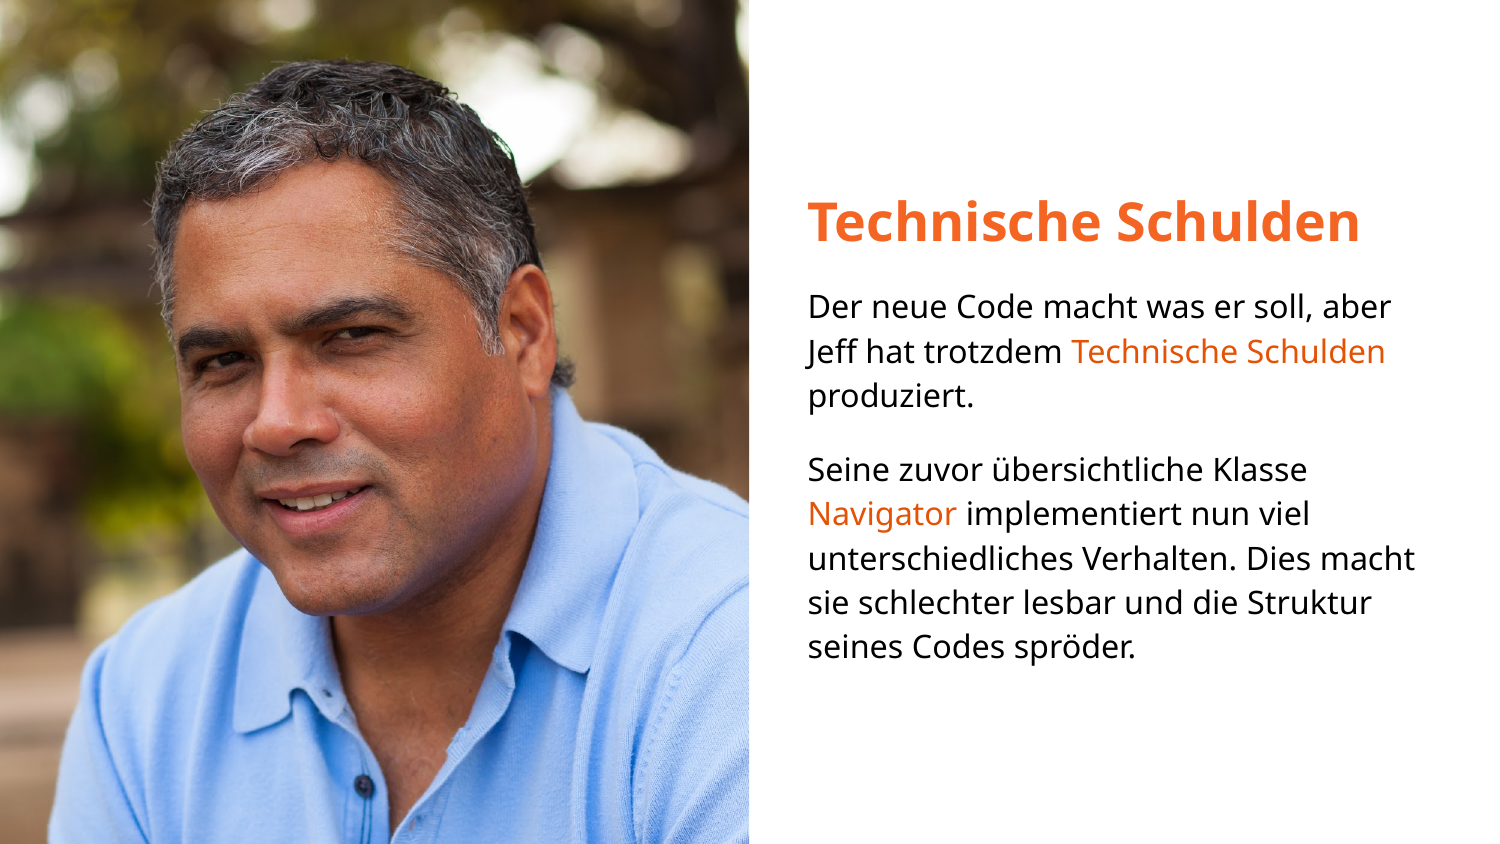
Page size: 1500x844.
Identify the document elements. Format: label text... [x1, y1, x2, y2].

picture [0, 0, 750, 844]
list Technische Schulden Der neue Code macht was er soll, aber Jeff hat trotzdem Technische Schulden produziert. Seine zuvor übersichtliche Klasse Navigator implementiert nun viel unterschiedliches Verhalten. Dies macht sie schlechter lesbar und die Struktur seines Codes spröder. [792, 160, 1455, 683]
